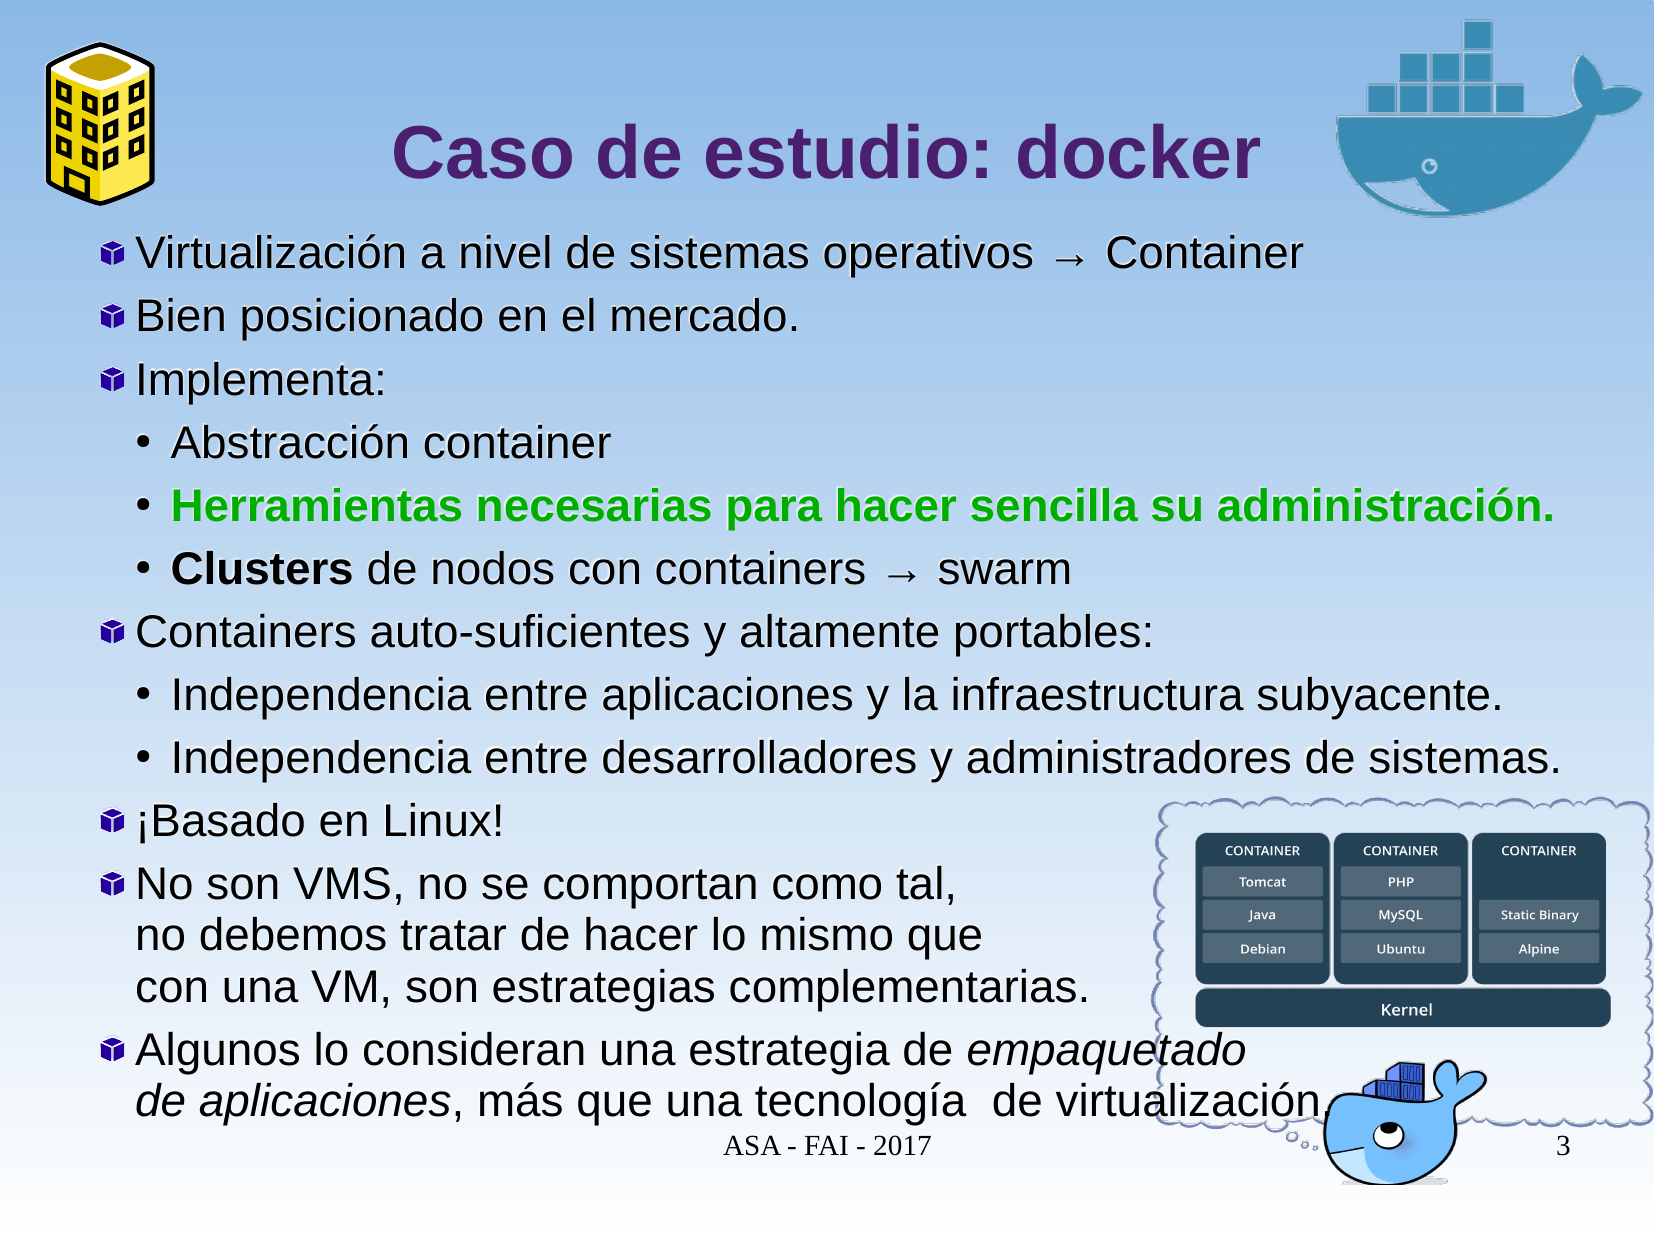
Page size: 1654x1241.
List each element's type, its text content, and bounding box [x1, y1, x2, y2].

picture [1334, 0, 1648, 278]
text_box Virtualización a nivel de sistemas operativos → Container Bien posicionado en el mercado. Implementa: Abstracción container Herramientas necesarias para hacer sencilla su administración. Clusters de nodos con containers → swarm Containers auto-suficientes y altamente portables: Independencia entre aplicaciones y la infraestructura subyacente. Independencia entre desarrolladores y administradores de sistemas. ¡Basado en Linux! No son VMS, no se comportan como tal, no debemos tratar de hacer lo mismo que con una VM, son estrategias complementarias. Algunos lo consideran una estrategia de empaquetado de aplicaciones, más que una tecnología de virtualización. [85, 219, 1597, 1127]
picture [35, 35, 166, 213]
title Caso de estudio: docker [82, 49, 1571, 257]
picture [1140, 788, 1654, 1185]
